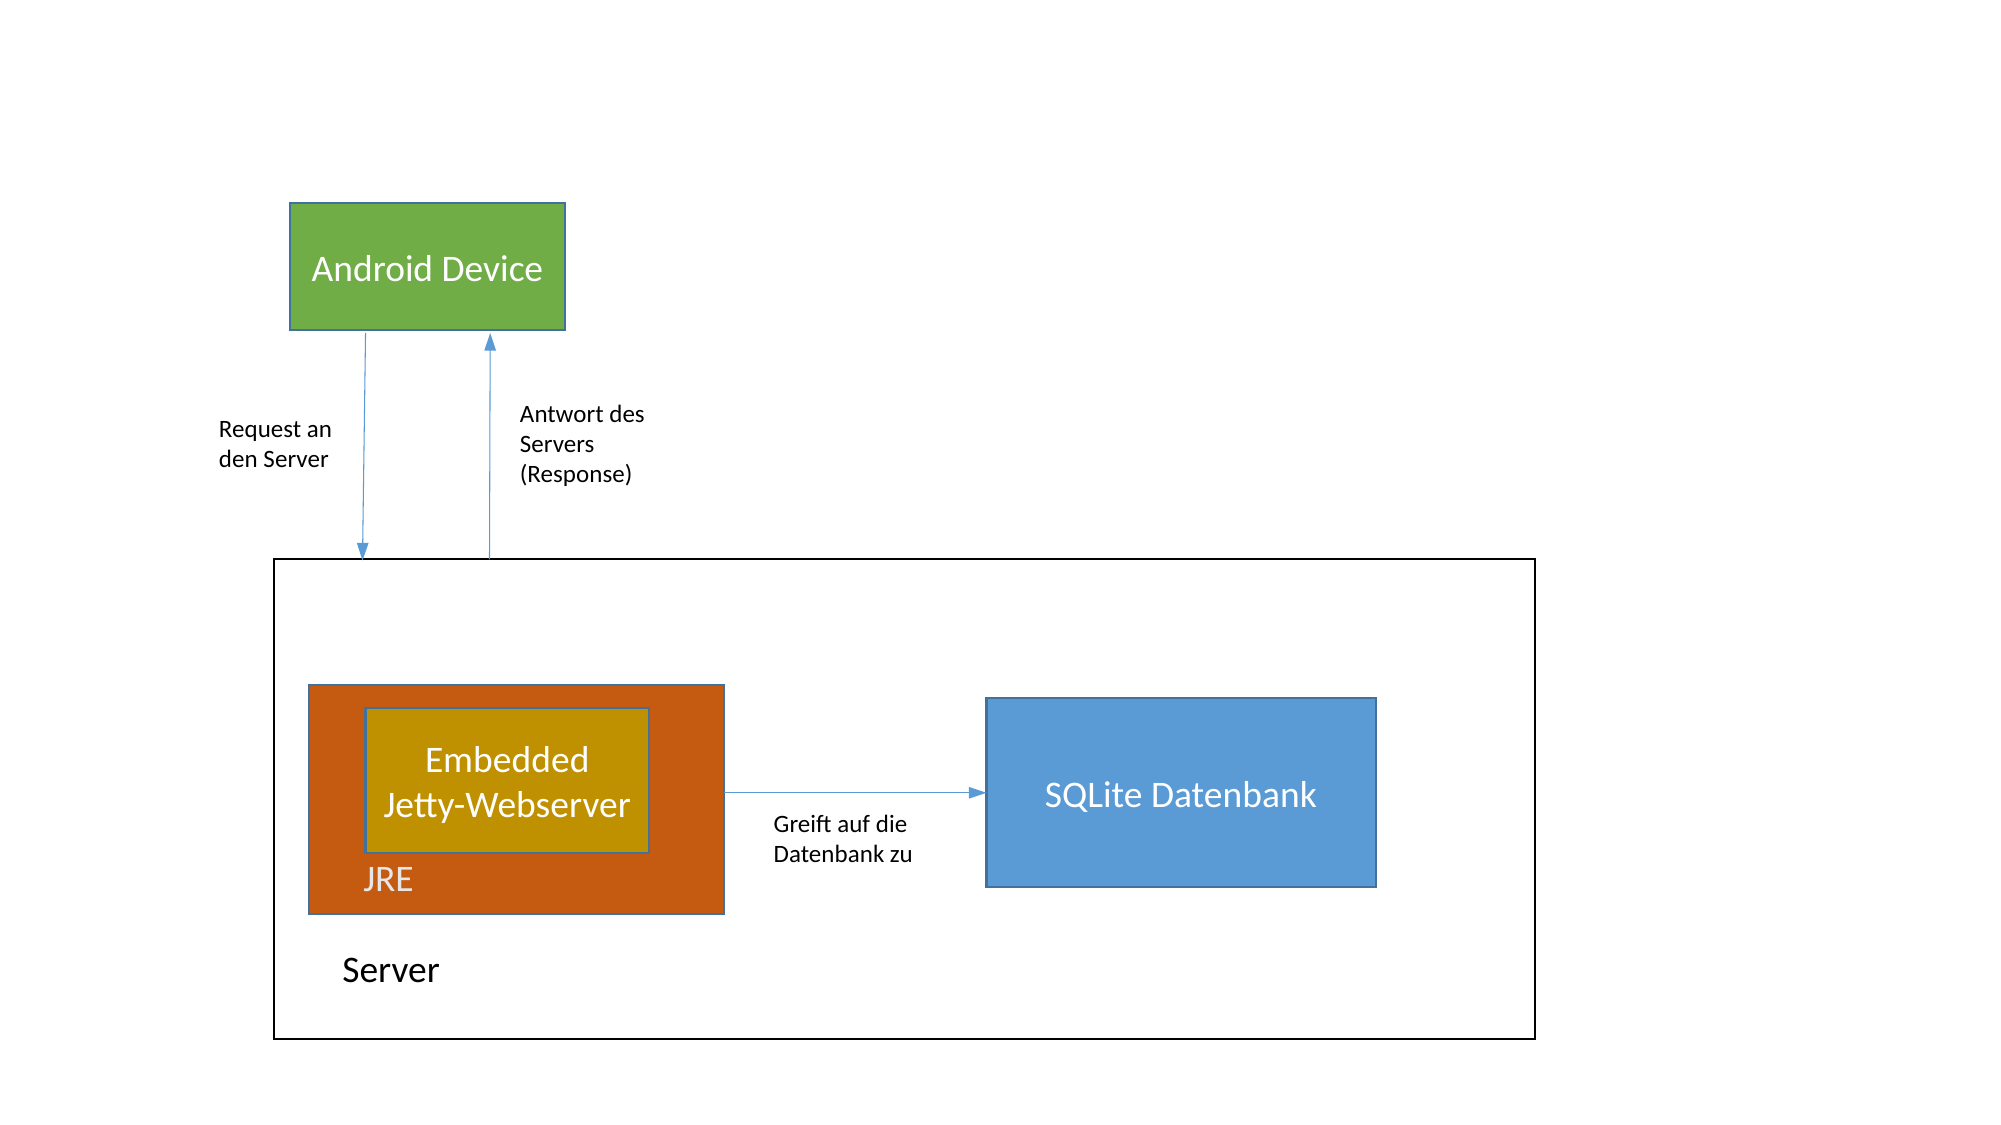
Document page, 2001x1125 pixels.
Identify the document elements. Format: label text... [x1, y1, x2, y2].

text_box [274, 559, 1535, 1039]
text_box SQLite Datenbank [987, 698, 1376, 887]
text_box Antwort des Servers (Response) [504, 390, 718, 497]
text_box Greift auf die Datenbank zu [758, 799, 953, 876]
text_box Embedded Jetty-Webserver [365, 708, 649, 853]
text_box Request an den Server [204, 405, 377, 482]
text_box JRE [348, 846, 633, 907]
text_box Server [327, 937, 781, 999]
text_box Android Device [290, 203, 565, 330]
